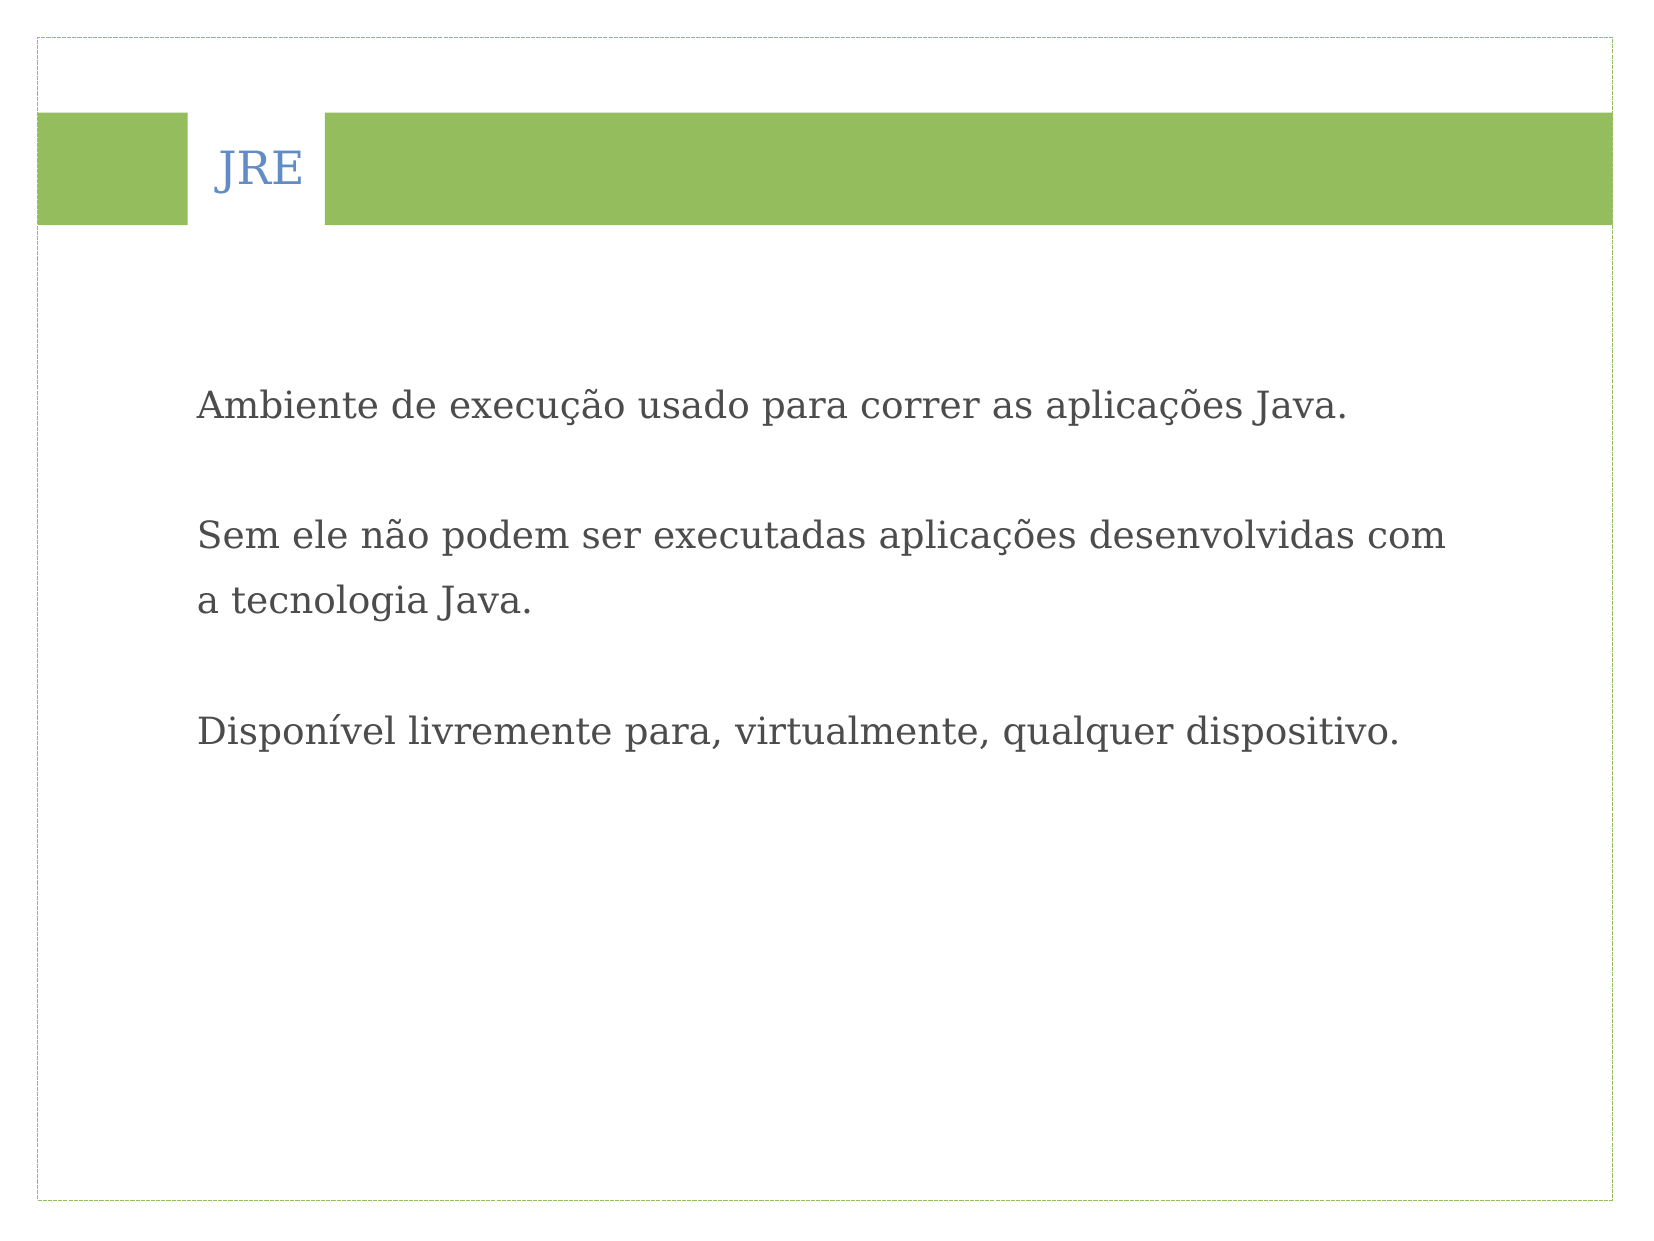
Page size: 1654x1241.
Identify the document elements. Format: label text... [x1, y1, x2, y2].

text_box [37, 112, 188, 226]
text_box [324, 112, 1613, 226]
text_box Ambiente de execução usado para correr as aplicações Java. Sem ele não podem ser executadas aplicações desenvolvidas com a tecnologia Java. Disponível livremente para, virtualmente, qualquer dispositivo. [182, 354, 1477, 827]
text_box JRE [203, 134, 320, 203]
